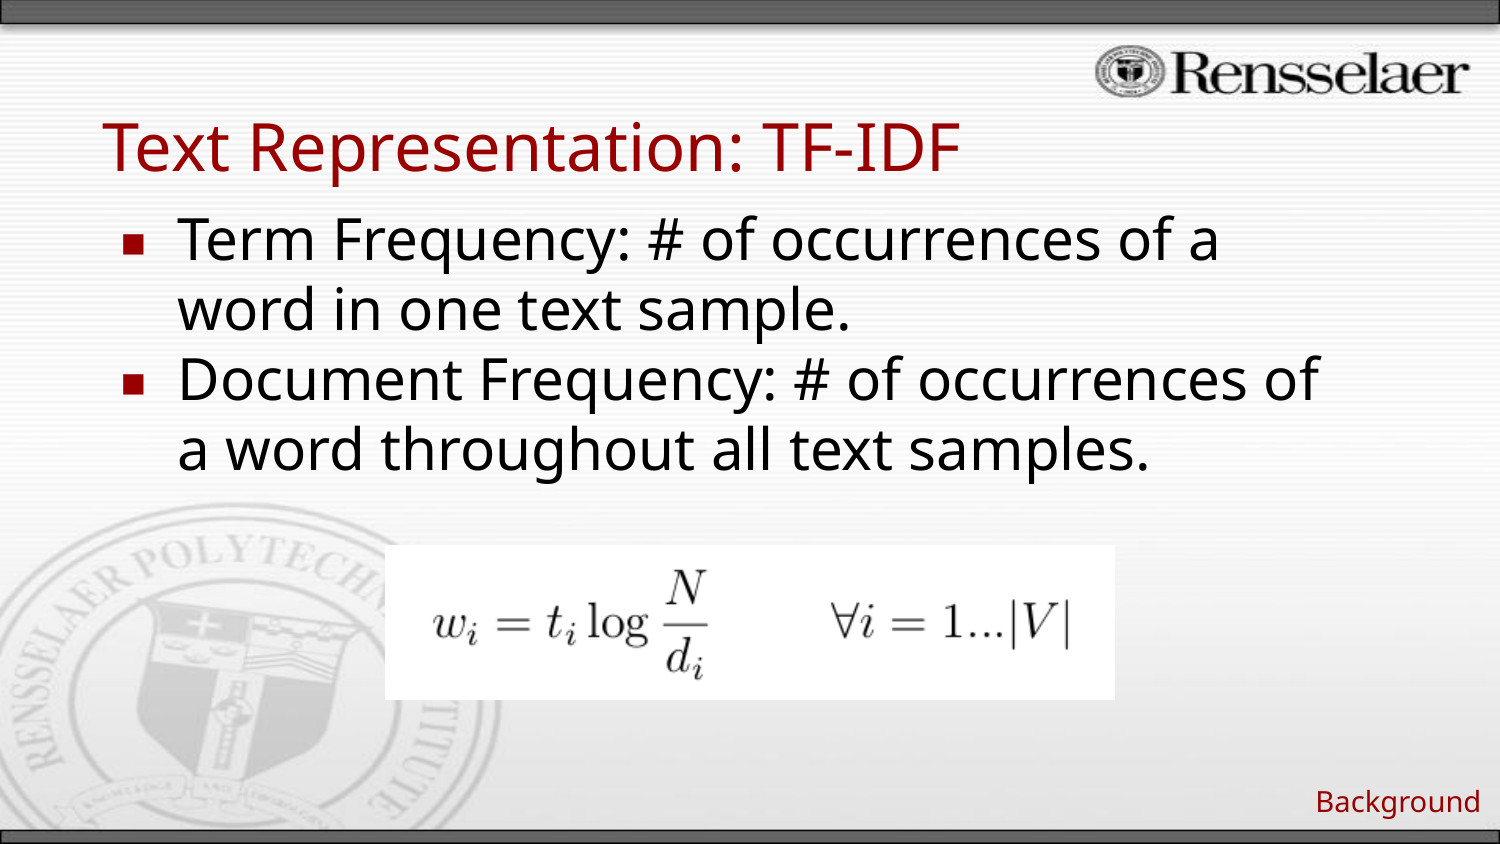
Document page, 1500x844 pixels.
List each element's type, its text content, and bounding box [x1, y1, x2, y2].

text_box Background [1296, 768, 1500, 816]
title Text Representation: TF-IDF [87, 102, 1413, 188]
picture [385, 545, 1115, 700]
list Term Frequency: # of occurrences of a word in one text sample. Document Frequency: # of occurrences of a word throughout all text samples. [87, 187, 1369, 769]
picture [0, 0, 1500, 844]
